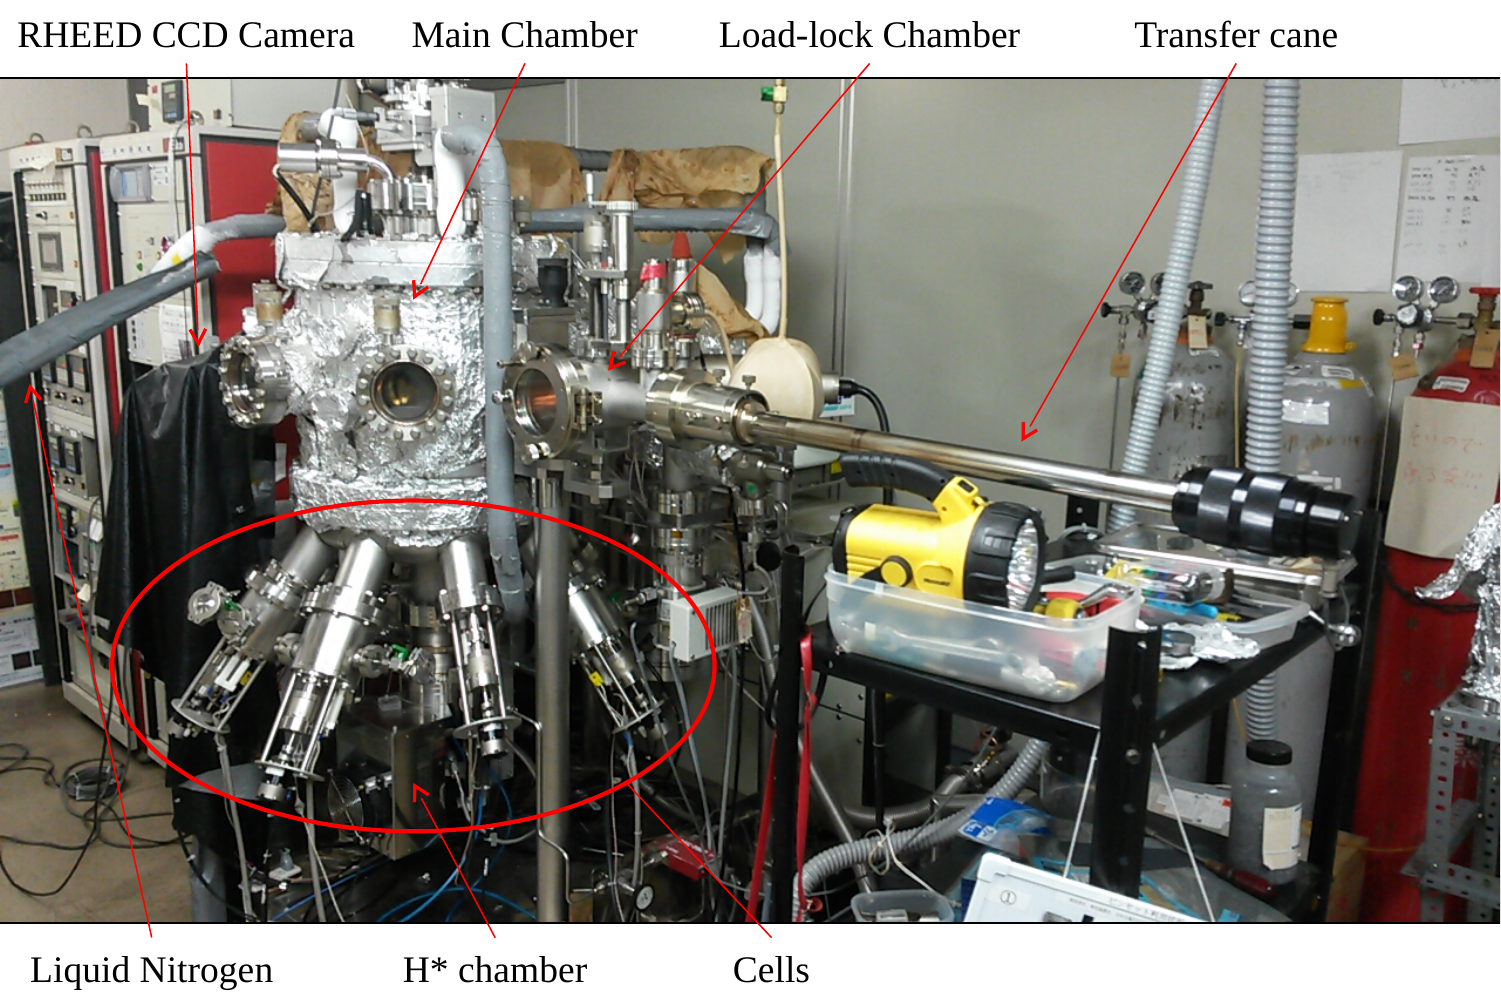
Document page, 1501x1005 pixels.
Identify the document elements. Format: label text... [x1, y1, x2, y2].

text_box Transfer cane [1119, 2, 1354, 63]
text_box RHEED CCD Camera [2, 2, 371, 63]
text_box H* chamber [388, 937, 603, 998]
picture [115, 503, 712, 829]
text_box Load-lock Chamber [704, 2, 1036, 63]
picture [442, 786, 755, 923]
picture [0, 78, 1500, 923]
text_box Liquid Nitrogen [15, 937, 289, 998]
text_box Main Chamber [396, 2, 653, 63]
text_box Cells [717, 937, 825, 998]
